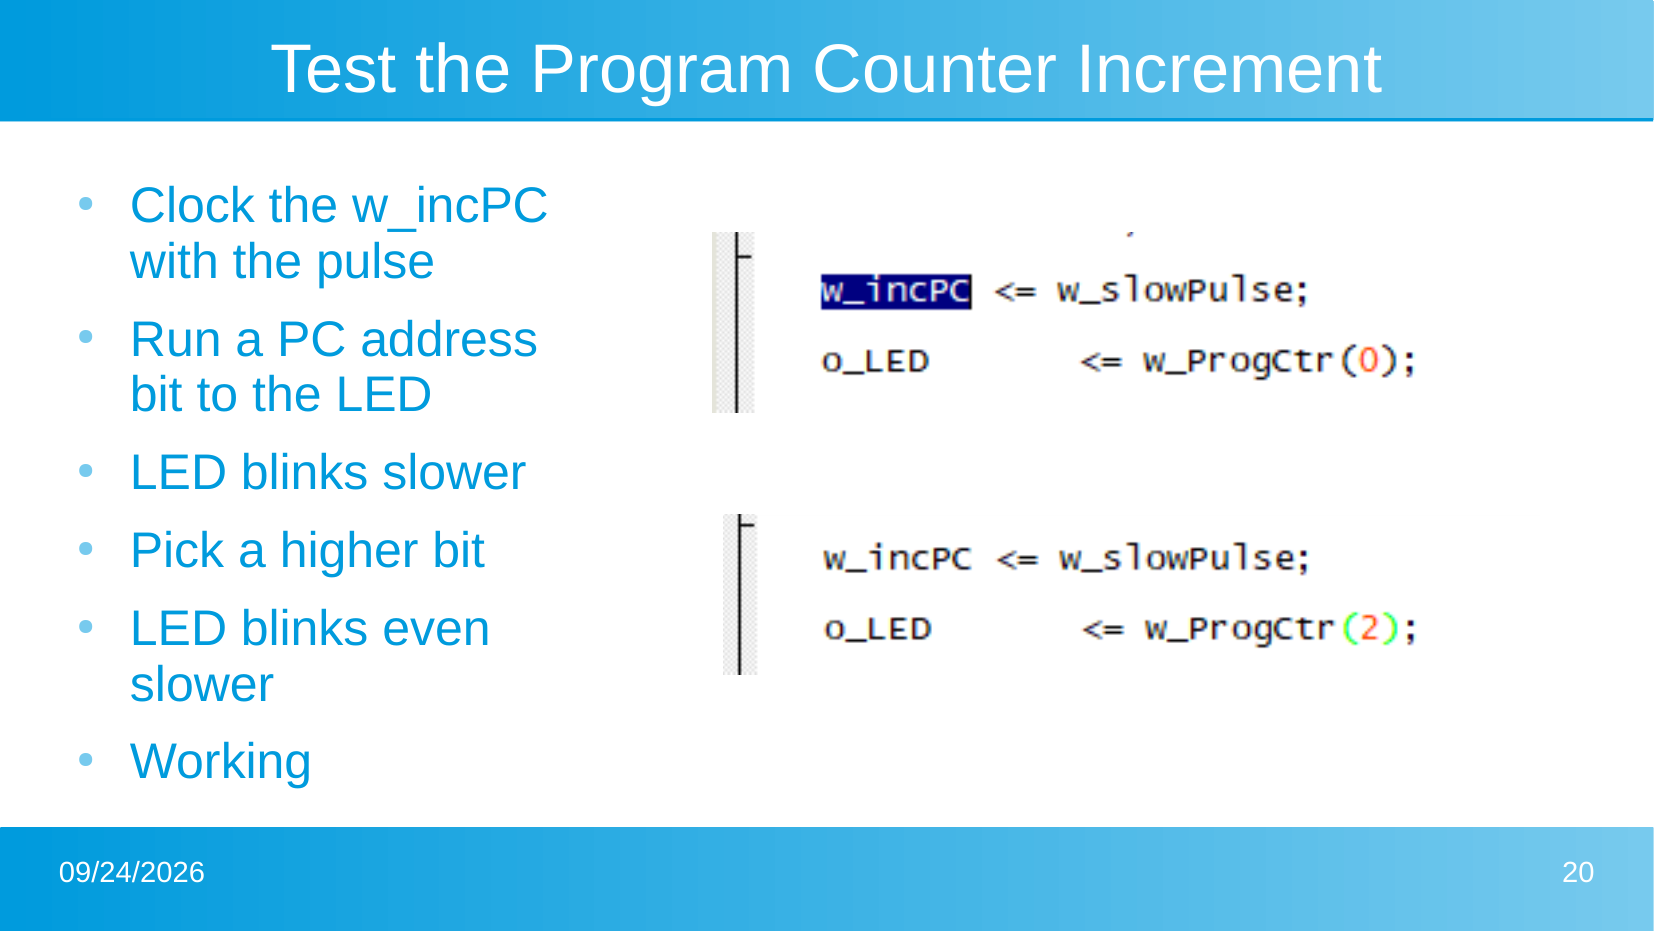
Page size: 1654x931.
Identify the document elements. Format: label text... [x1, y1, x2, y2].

picture [723, 514, 1540, 676]
picture [712, 232, 1515, 413]
title Test the Program Counter Increment [59, 29, 1595, 108]
list Clock the w_incPC with the pulse Run a PC address bit to the LED LED blinks slower Pick a higher bit LED blinks even slower Working [59, 177, 563, 768]
